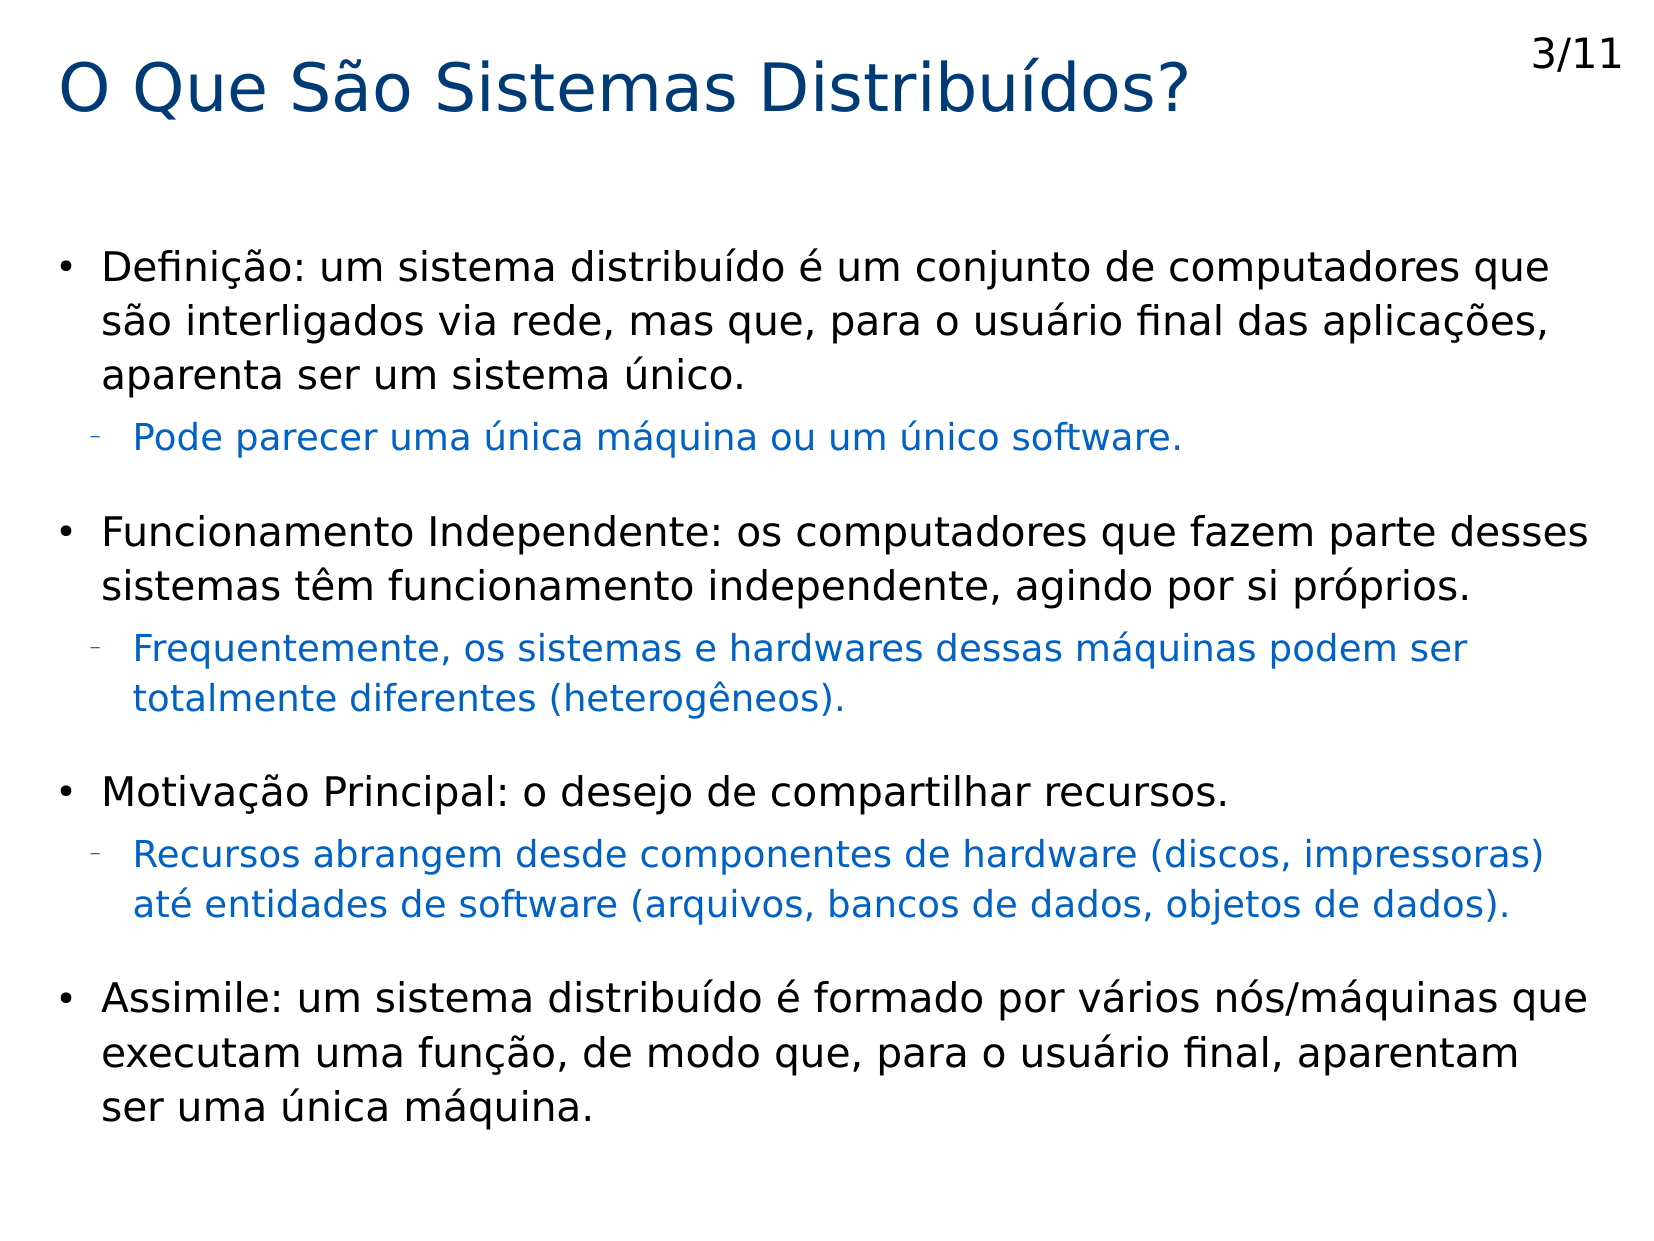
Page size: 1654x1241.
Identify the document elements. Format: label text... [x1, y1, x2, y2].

list Definição: um sistema distribuído é um conjunto de computadores que são interligados via rede, mas que, para o usuário final das aplicações, aparenta ser um sistema único. Pode parecer uma única máquina ou um único software. Funcionamento Independente: os computadores que fazem parte desses sistemas têm funcionamento independente, agindo por si próprios. Frequentemente, os sistemas e hardwares dessas máquinas podem ser totalmente diferentes (heterogêneos). Motivação Principal: o desejo de compartilhar recursos. Recursos abrangem desde componentes de hardware (discos, impressoras) até entidades de software (arquivos, bancos de dados, objetos de dados). Assimile: um sistema distribuído é formado por vários nós/máquinas que executam uma função, de modo que, para o usuário final, aparentam ser uma única máquina. [59, 236, 1595, 1211]
title O Que São Sistemas Distribuídos? [59, 29, 1506, 148]
